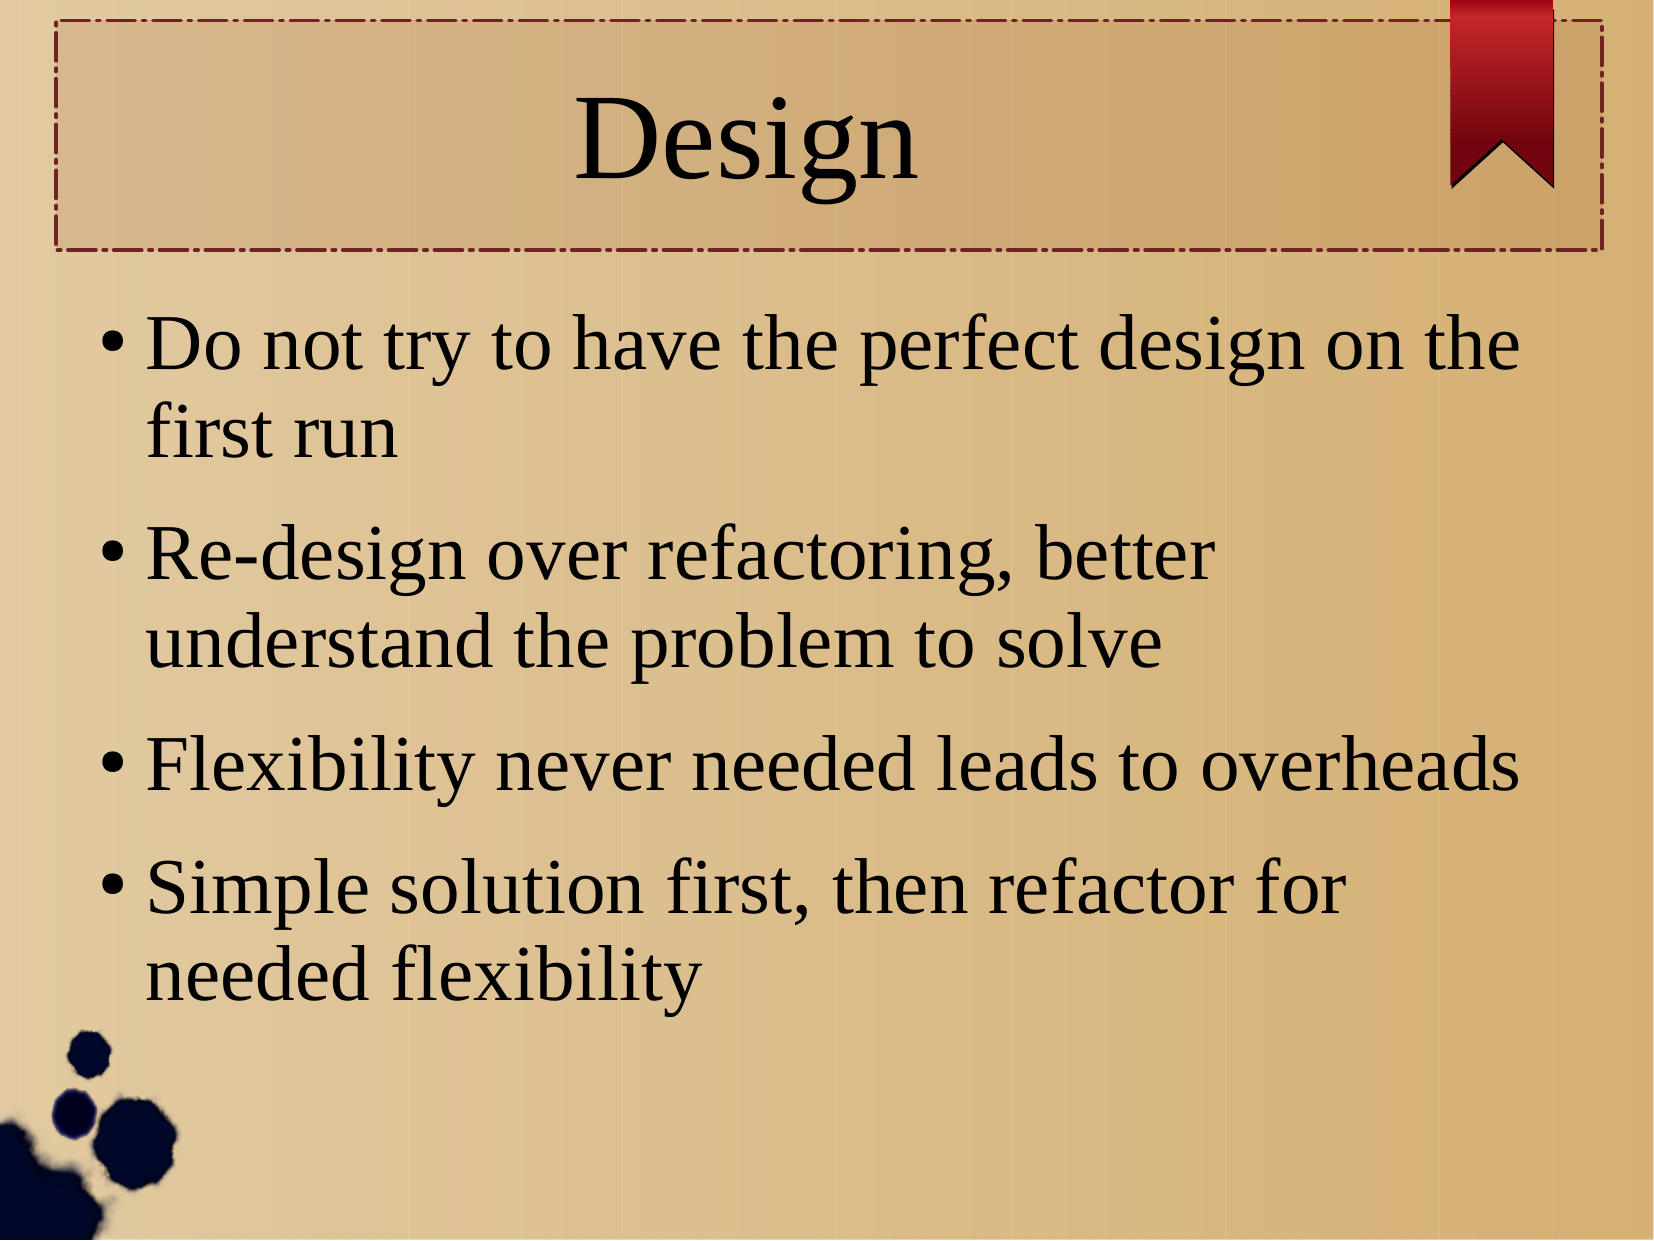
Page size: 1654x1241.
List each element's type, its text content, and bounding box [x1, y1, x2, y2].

list Do not try to have the perfect design on the first run Re-design over refactoring, better understand the problem to solve Flexibility never needed leads to overheads Simple solution first, then refactor for needed flexibility [82, 299, 1571, 1019]
title Design [82, 47, 1412, 229]
